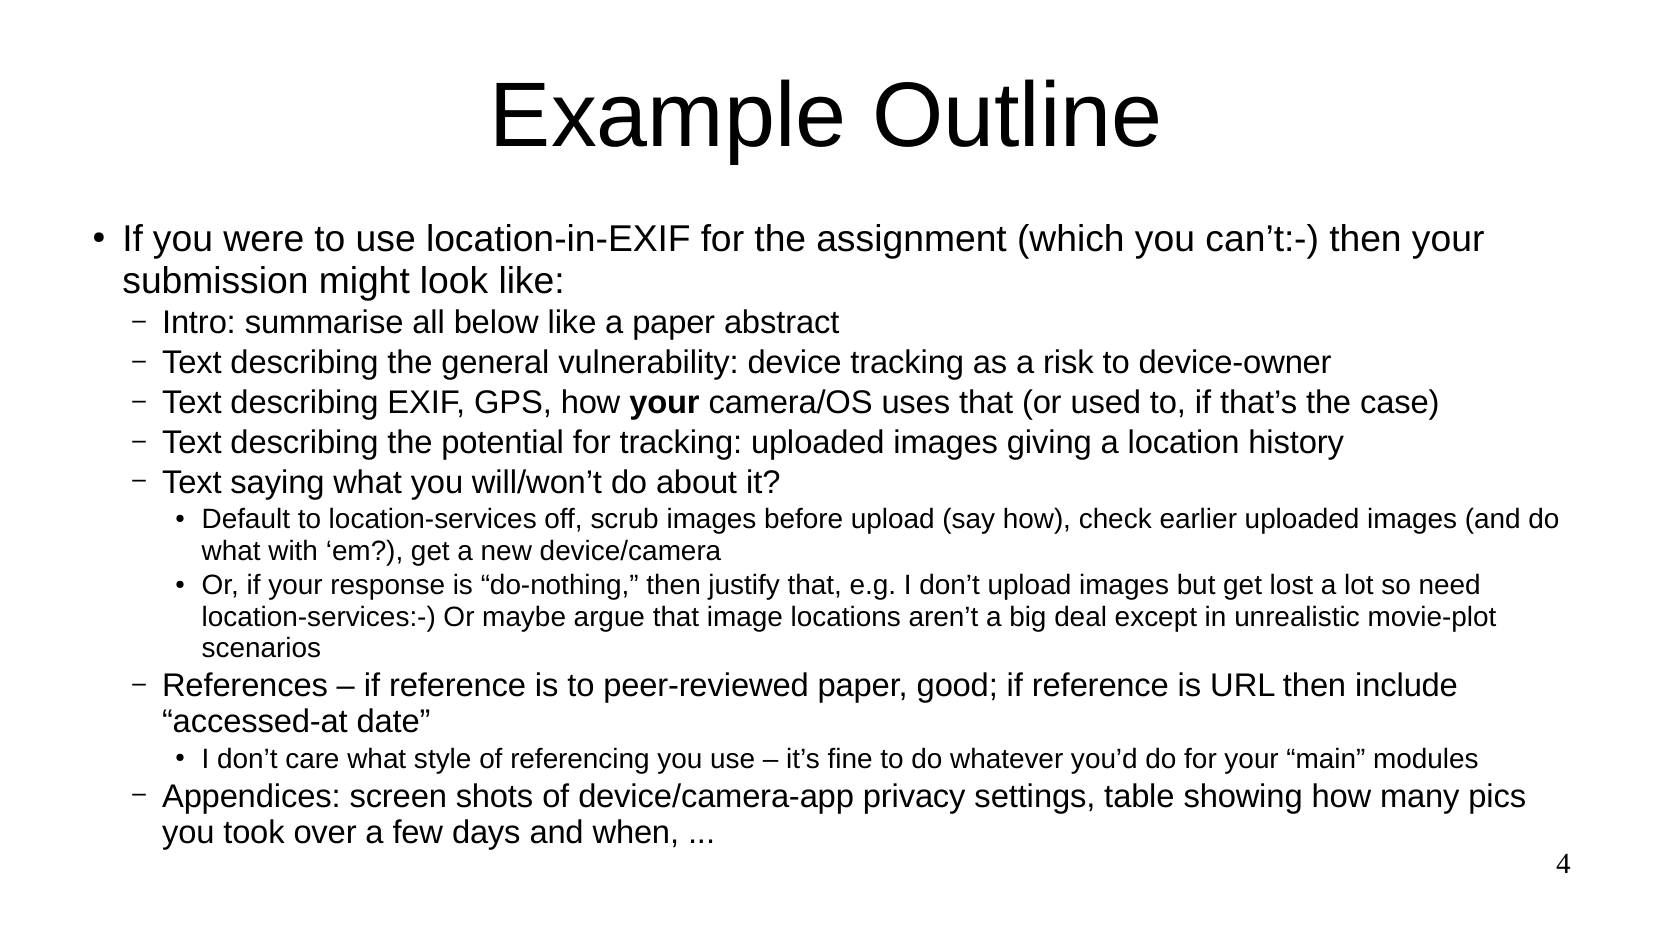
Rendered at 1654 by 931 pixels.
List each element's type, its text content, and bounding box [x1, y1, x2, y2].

title Example Outline [82, 37, 1571, 193]
list If you were to use location-in-EXIF for the assignment (which you can’t:-) then your submission might look like: Intro: summarise all below like a paper abstract Text describing the general vulnerability: device tracking as a risk to device-owner Text describing EXIF, GPS, how your camera/OS uses that (or used to, if that’s the case) Text describing the potential for tracking: uploaded images giving a location history Text saying what you will/won’t do about it? Default to location-services off, scrub images before upload (say how), check earlier uploaded images (and do what with ‘em?), get a new device/camera Or, if your response is “do-nothing,” then justify that, e.g. I don’t upload images but get lost a lot so need location-services:-) Or maybe argue that image locations aren’t a big deal except in unrealistic movie-plot scenarios References – if reference is to peer-reviewed paper, good; if reference is URL then include “accessed-at date” I don’t care what style of referencing you use – it’s fine to do whatever you’d do for your “main” modules Appendices: screen shots of device/camera-app privacy settings, table showing how many pics you took over a few days and when, ... [82, 217, 1571, 857]
